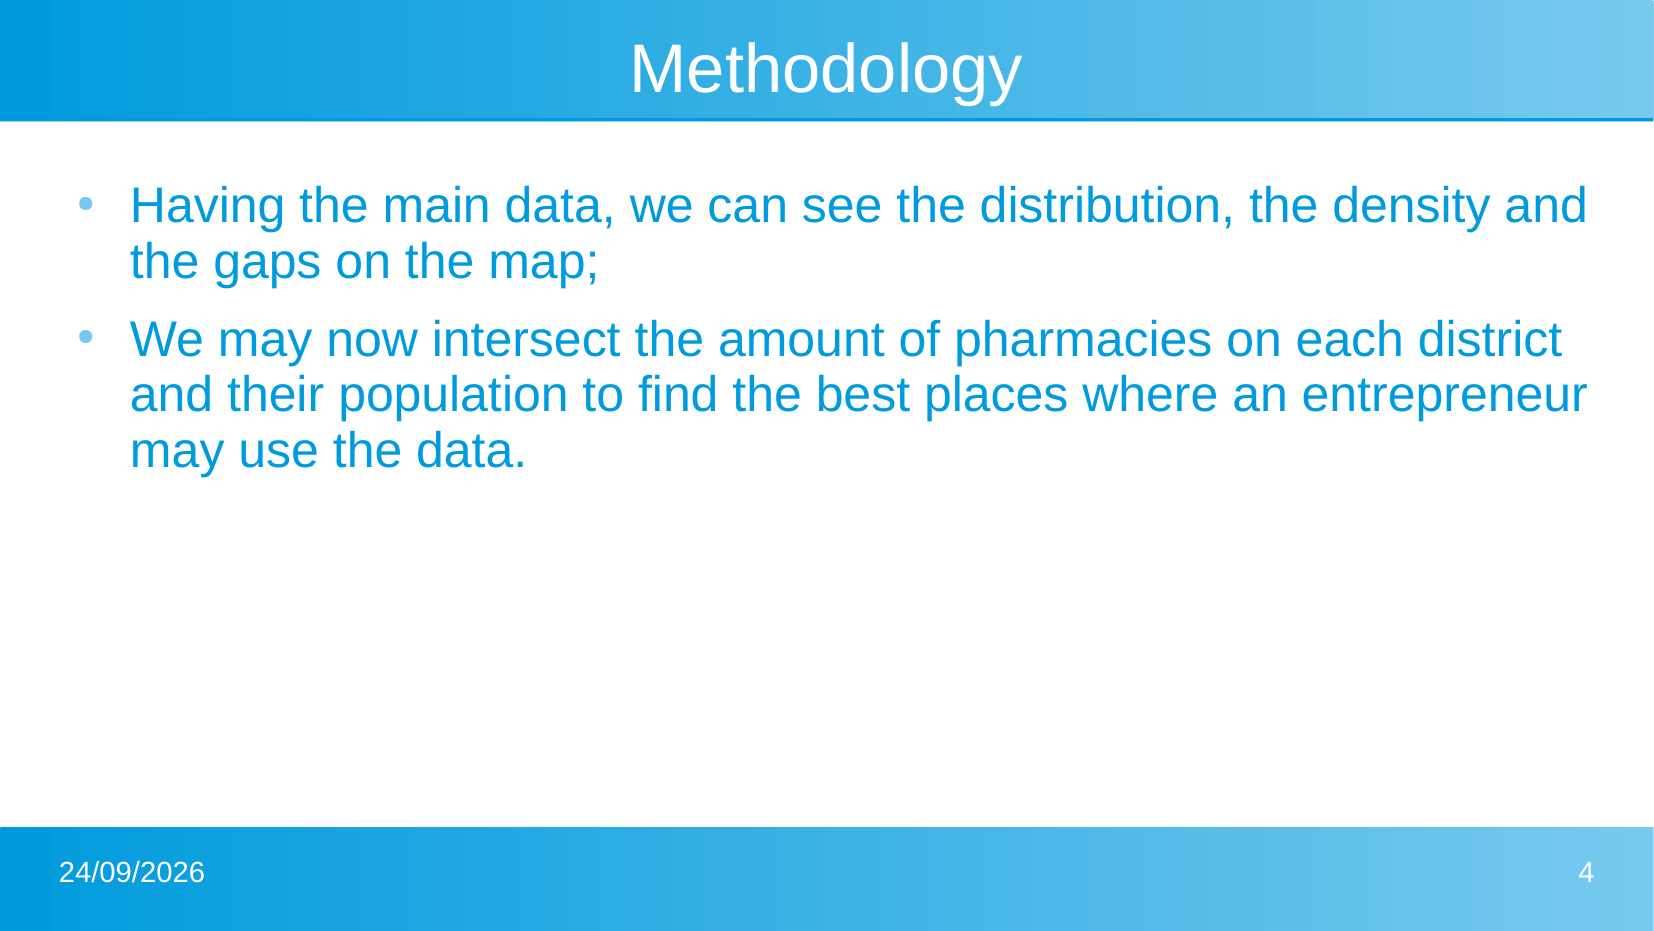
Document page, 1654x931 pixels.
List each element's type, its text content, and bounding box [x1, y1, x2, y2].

list Having the main data, we can see the distribution, the density and the gaps on the map; We may now intersect the amount of pharmacies on each district and their population to find the best places where an entrepreneur may use the data. [59, 177, 1595, 768]
title Methodology [59, 29, 1595, 108]
